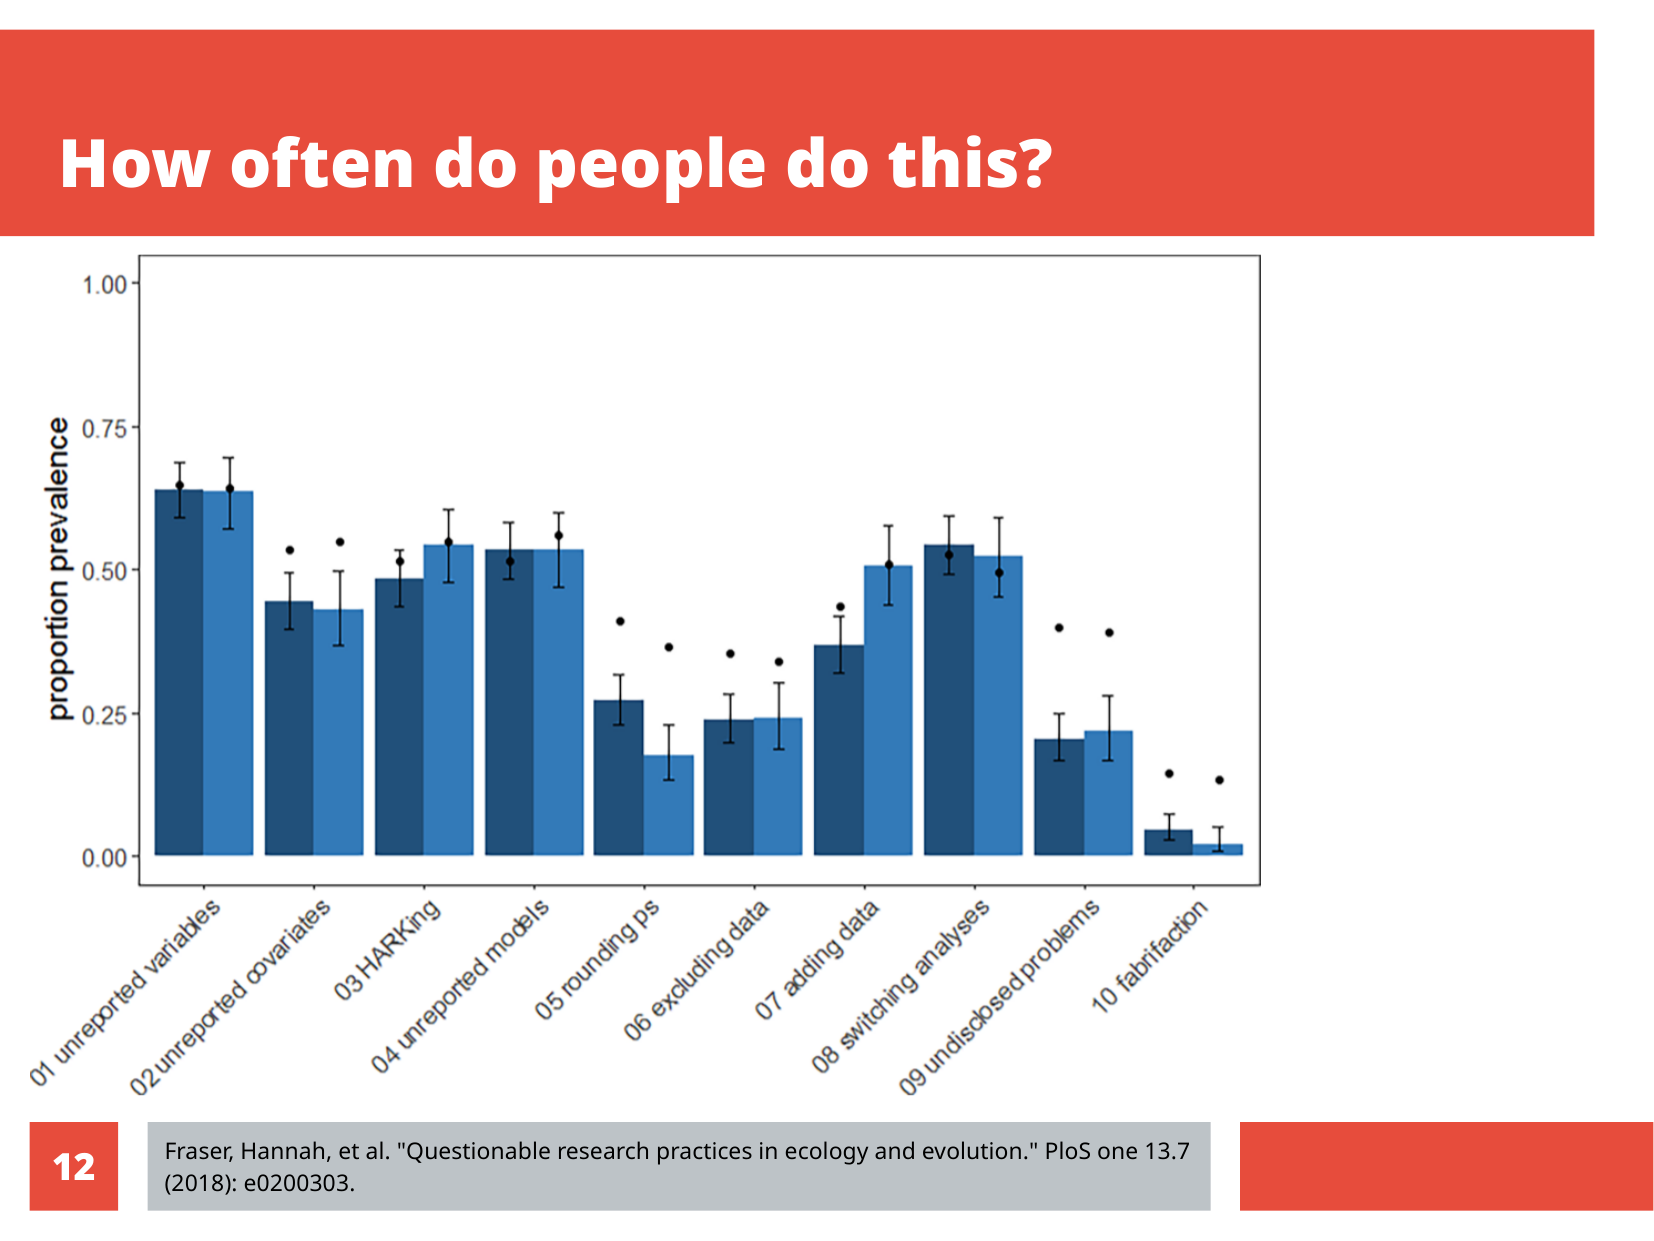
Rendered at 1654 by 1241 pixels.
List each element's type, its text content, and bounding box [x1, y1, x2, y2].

text_box Fraser, Hannah, et al. "Questionable research practices in ecology and evolution." PloS one 13.7 (2018): e0200303. [149, 1127, 1216, 1216]
title How often do people do this? [59, 59, 1595, 207]
picture [30, 254, 1261, 1097]
